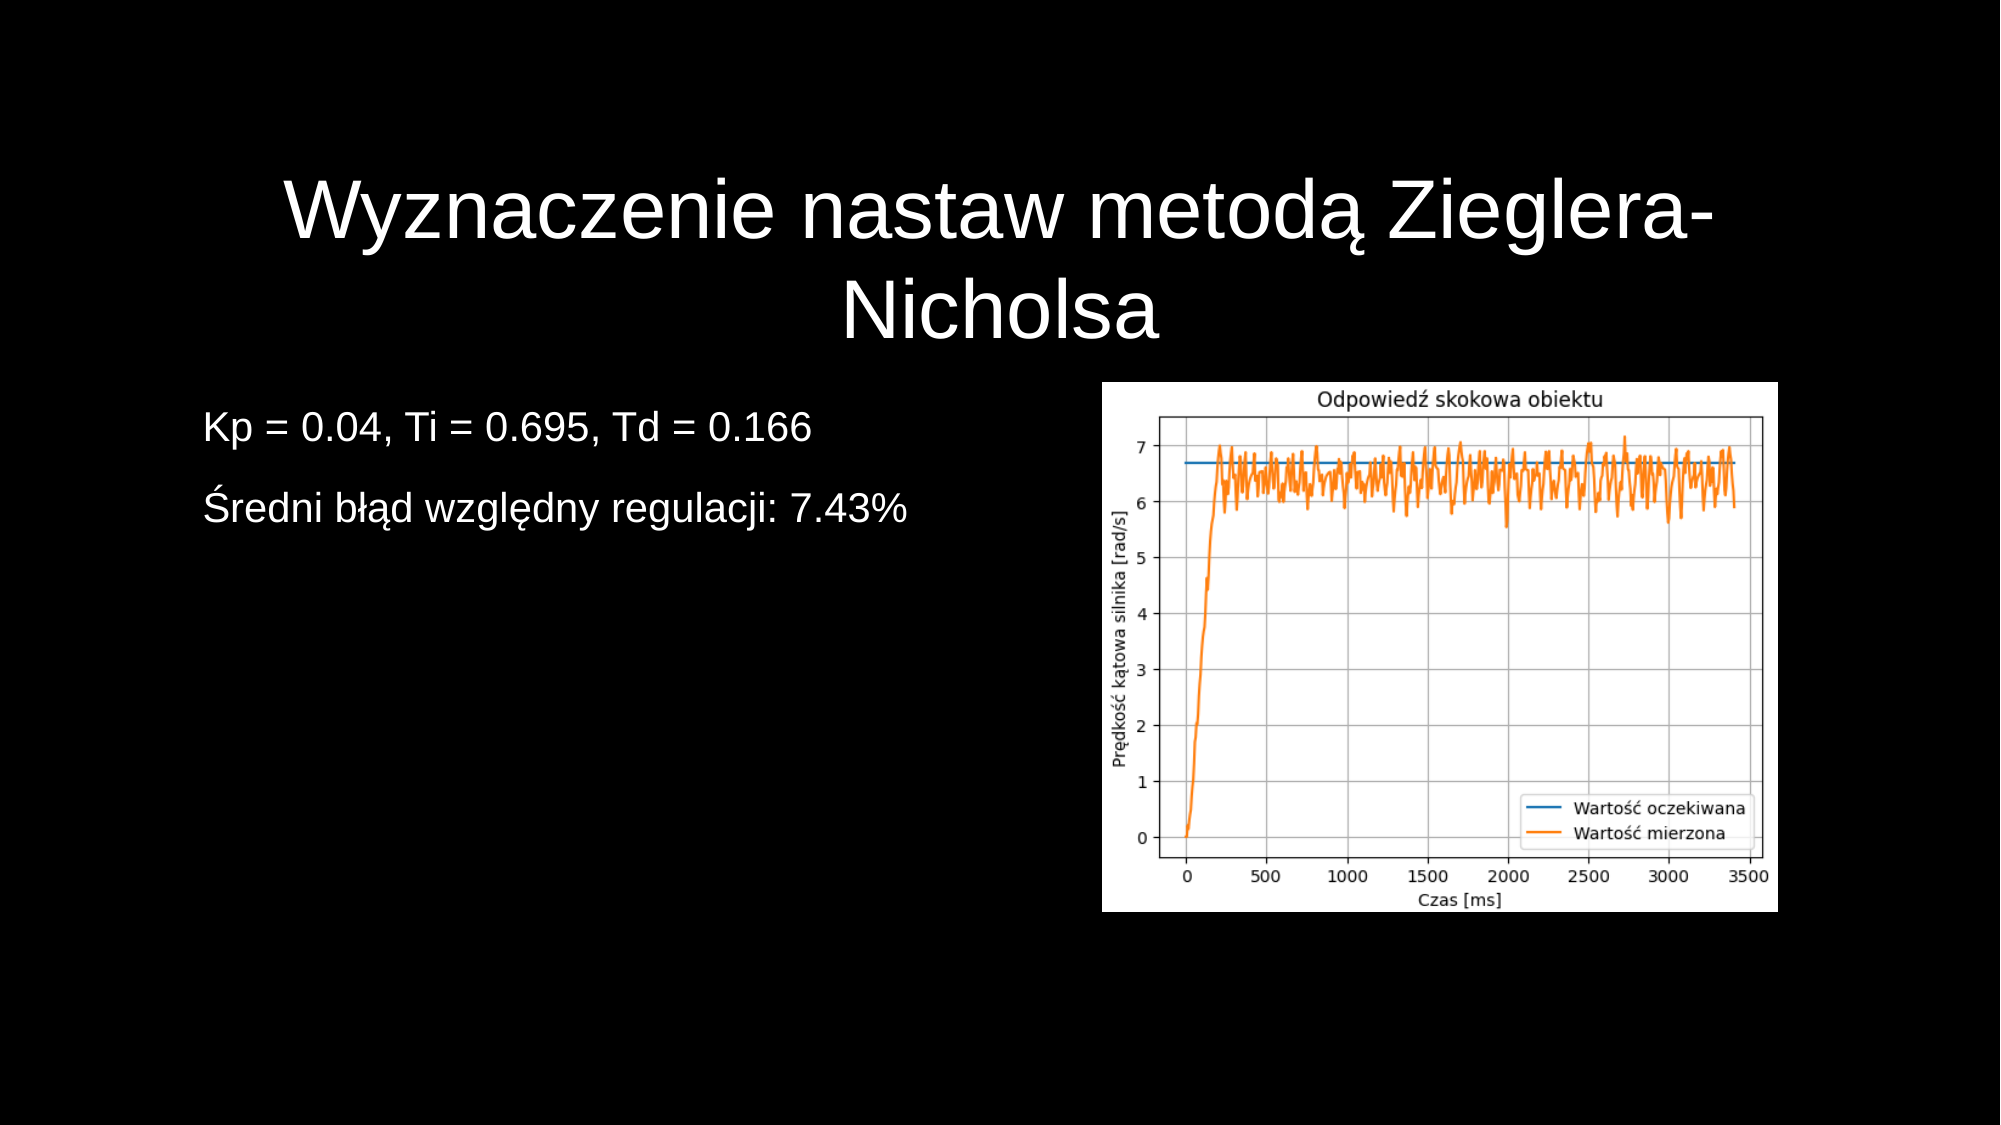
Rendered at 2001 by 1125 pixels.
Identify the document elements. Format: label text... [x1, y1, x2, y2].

picture [1102, 382, 1778, 912]
list Kp = 0.04, Ti = 0.695, Td = 0.166 Średni błąd względny regulacji: 7.43% [187, 382, 1813, 968]
title Wyznaczenie nastaw metodą Zieglera-Nicholsa [187, 143, 1813, 367]
